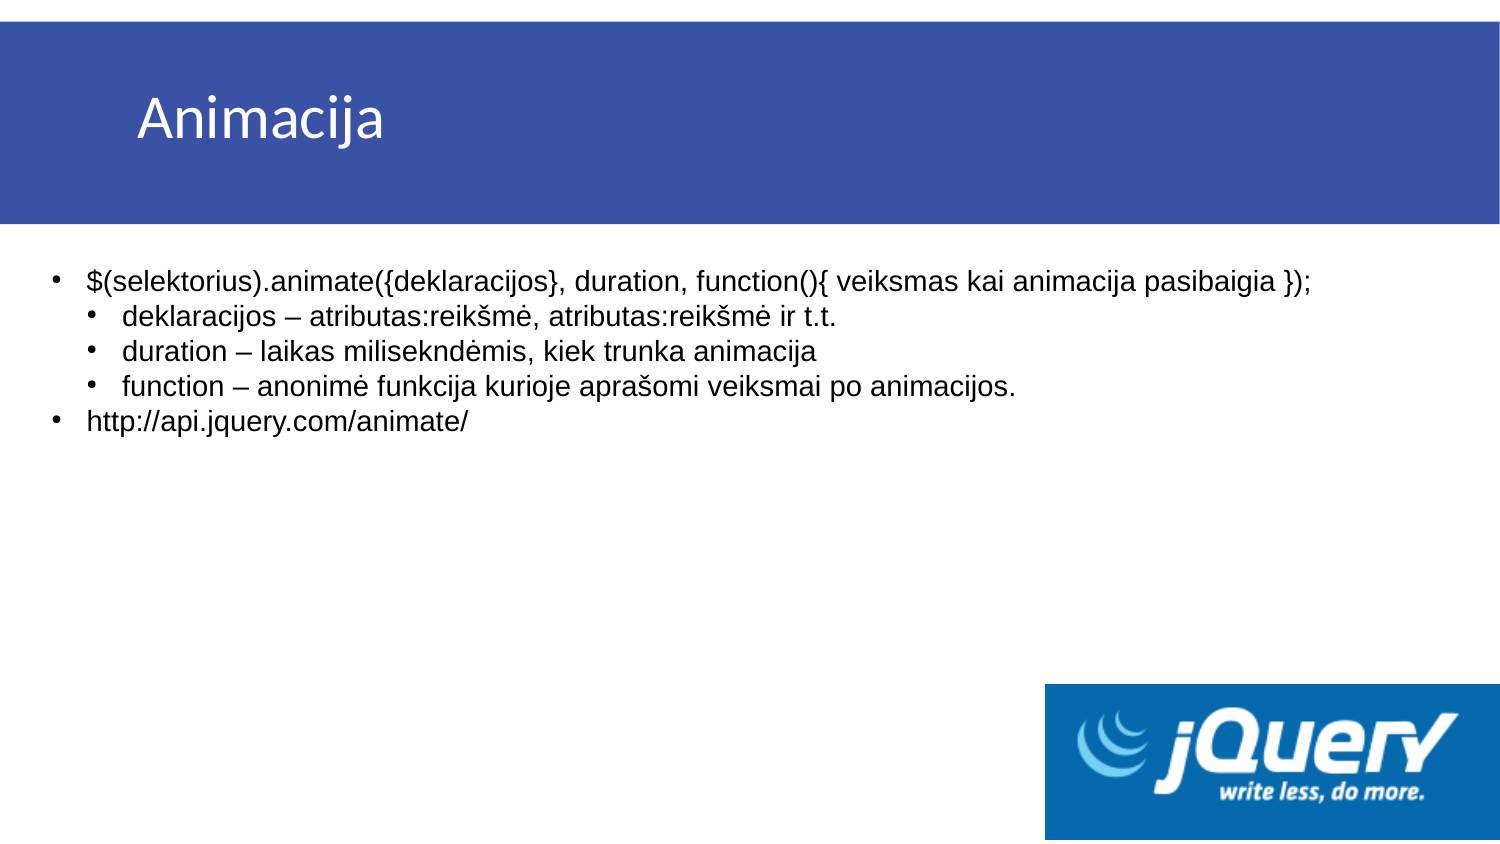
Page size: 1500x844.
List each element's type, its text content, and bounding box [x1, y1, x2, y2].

picture [1045, 684, 1500, 840]
title Animacija [122, 72, 1500, 167]
text_box $(selektorius).animate({deklaracijos}, duration, function(){ veiksmas kai animacija pasibaigia }); deklaracijos – atributas:reikšmė, atributas:reikšmė ir t.t. duration – laikas milisekndėmis, kiek trunka animacija function – anonimė funkcija kurioje aprašomi veiksmai po animacijos. http://api.jquery.com/animate/ [36, 247, 1389, 789]
